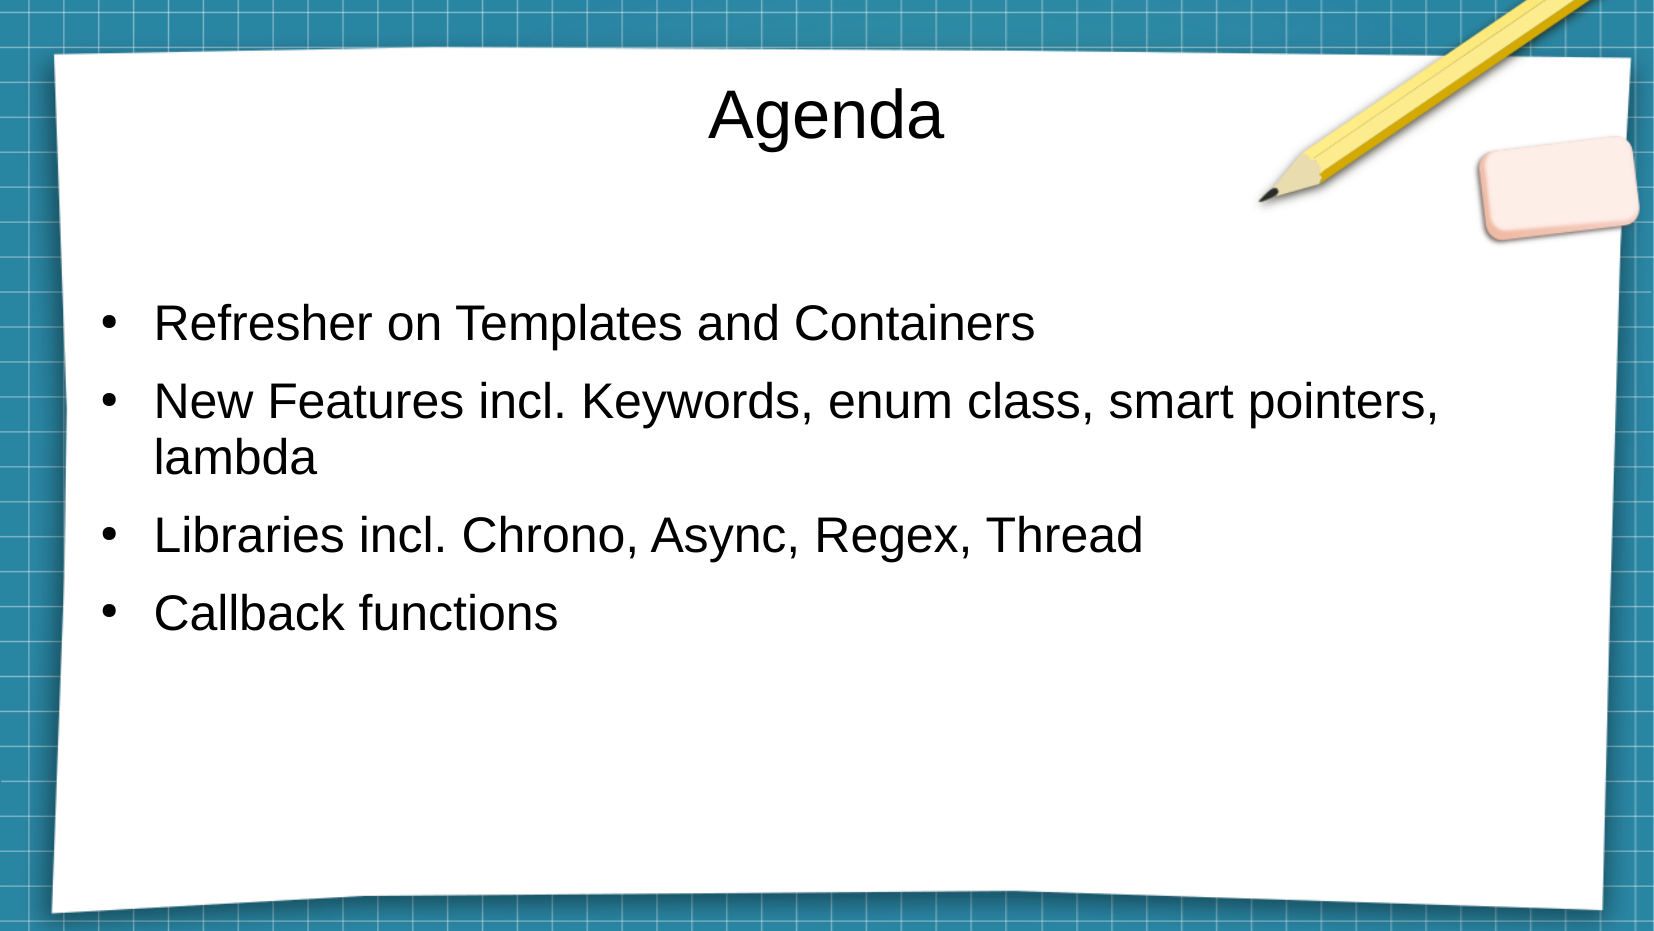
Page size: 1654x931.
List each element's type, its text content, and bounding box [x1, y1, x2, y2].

picture [0, 0, 1654, 931]
list Refresher on Templates and Containers New Features incl. Keywords, enum class, smart pointers, lambda Libraries incl. Chrono, Async, Regex, Thread Callback functions [82, 217, 1571, 758]
title Agenda [82, 37, 1571, 193]
